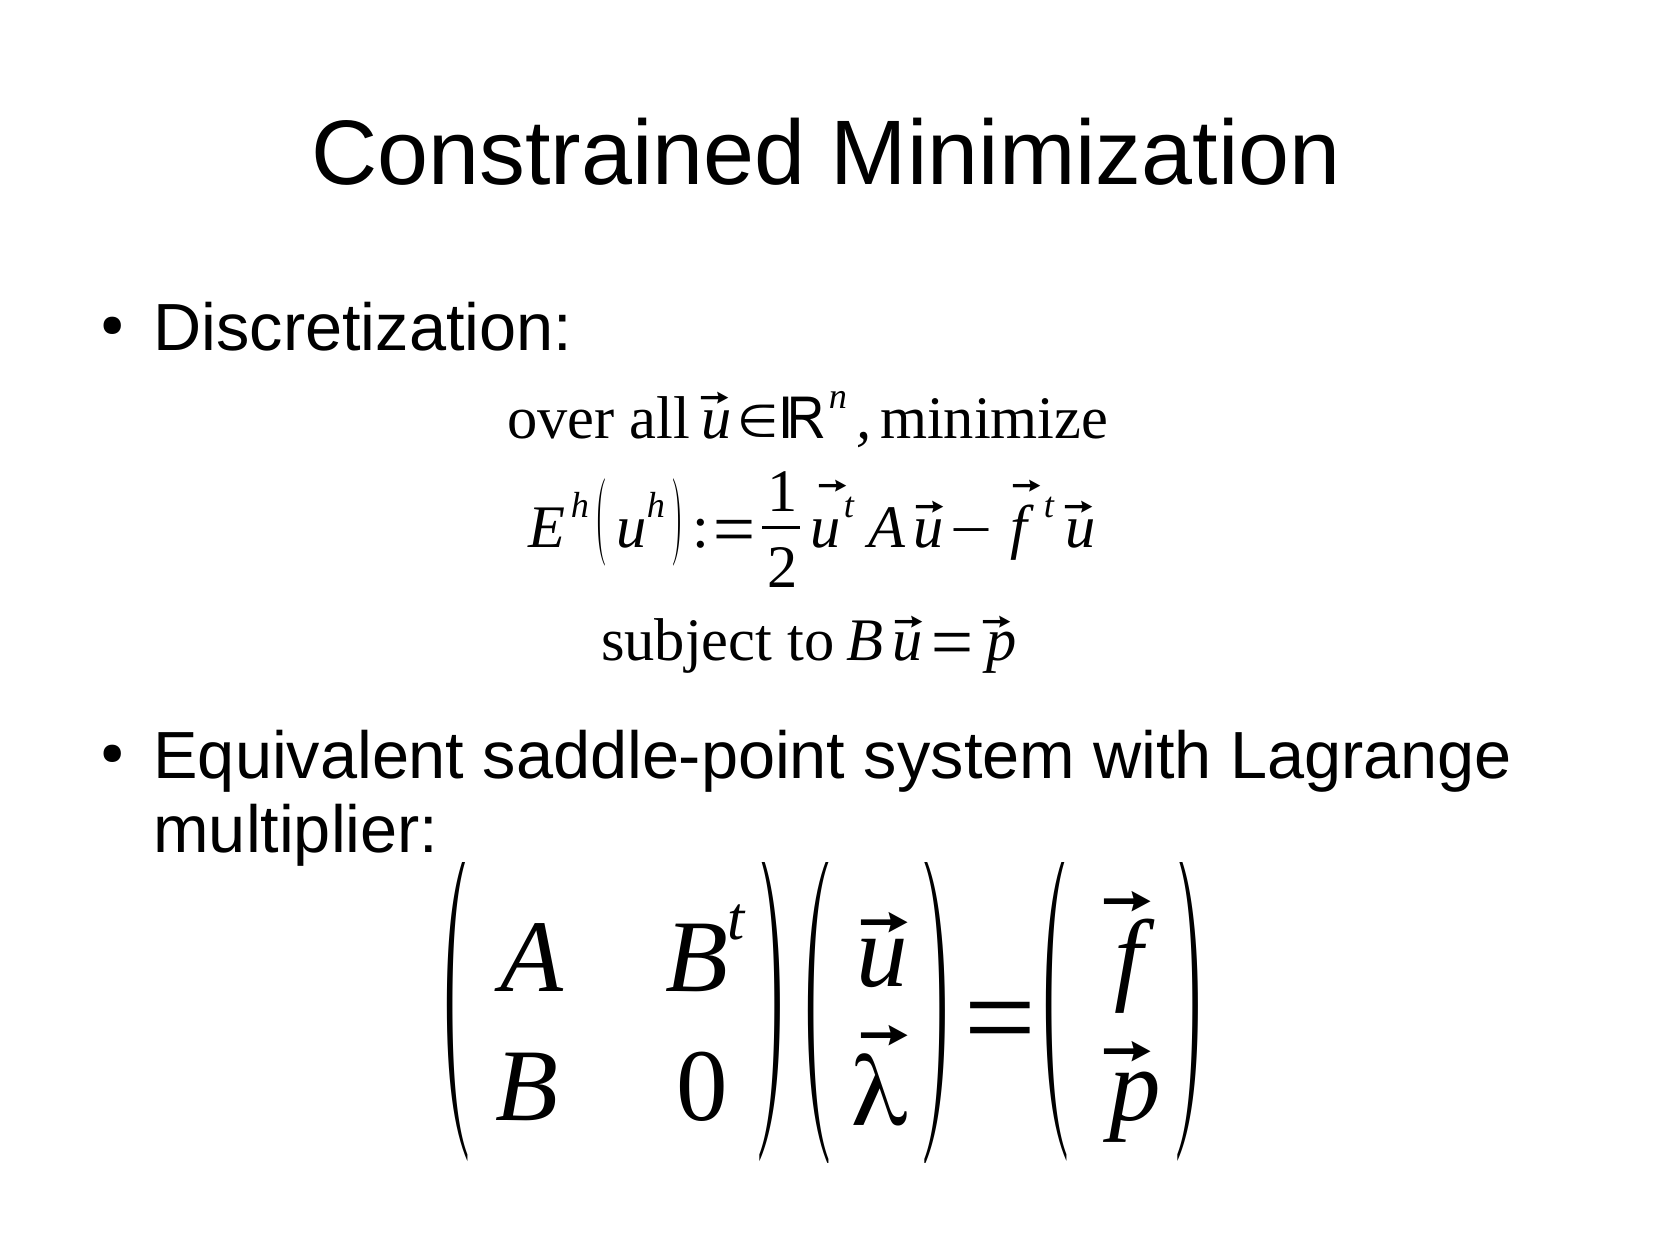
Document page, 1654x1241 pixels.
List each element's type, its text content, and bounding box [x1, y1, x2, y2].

title Constrained Minimization [82, 49, 1571, 257]
chart [412, 862, 1244, 1163]
chart [491, 375, 1126, 676]
list Equivalent saddle-point system with Lagrange multiplier: [82, 717, 1571, 868]
list Discretization: [82, 290, 1571, 366]
